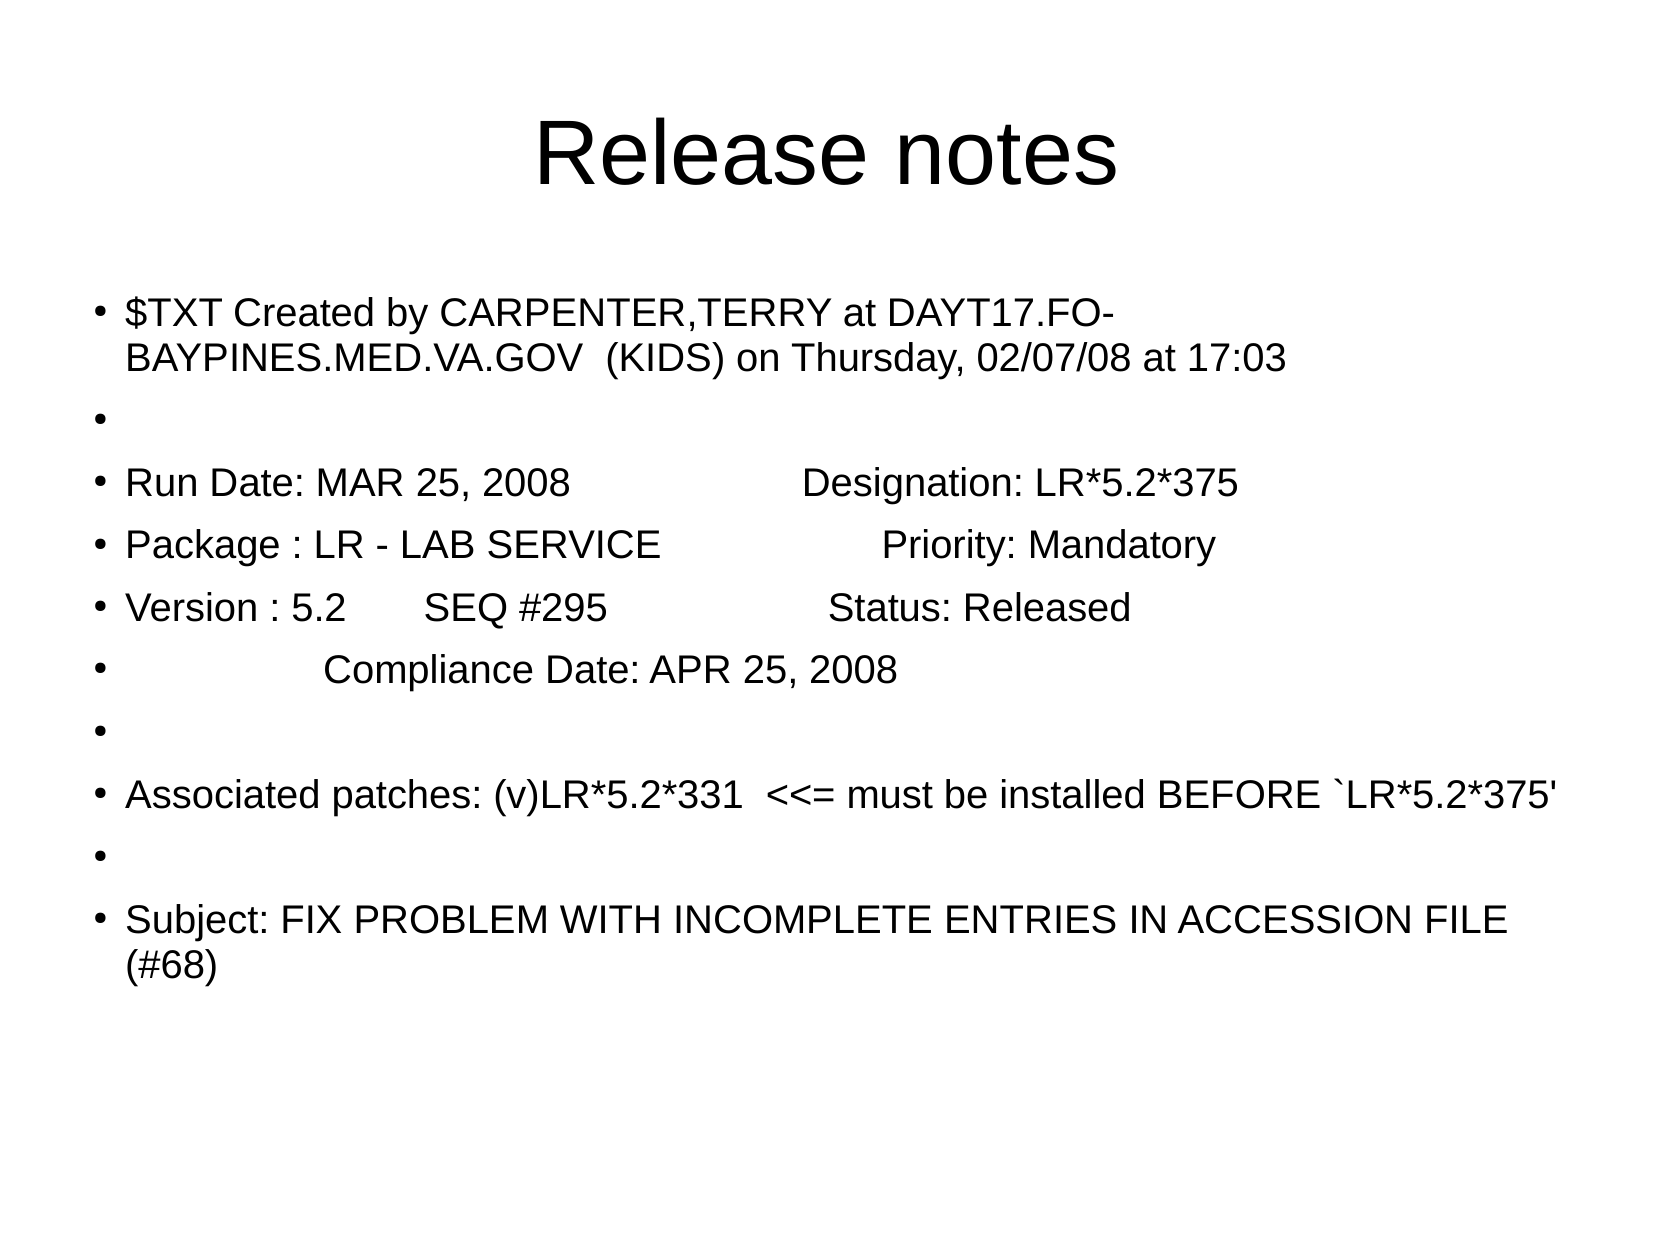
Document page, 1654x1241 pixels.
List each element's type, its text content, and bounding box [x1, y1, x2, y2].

title Release notes [82, 49, 1571, 257]
list $TXT Created by CARPENTER,TERRY at DAYT17.FO-BAYPINES.MED.VA.GOV (KIDS) on Thursday, 02/07/08 at 17:03 Run Date: MAR 25, 2008 Designation: LR*5.2*375 Package : LR - LAB SERVICE Priority: Mandatory Version : 5.2 SEQ #295 Status: Released Compliance Date: APR 25, 2008 Associated patches: (v)LR*5.2*331 <<= must be installed BEFORE `LR*5.2*375' Subject: FIX PROBLEM WITH INCOMPLETE ENTRIES IN ACCESSION FILE (#68) [82, 290, 1571, 1010]
